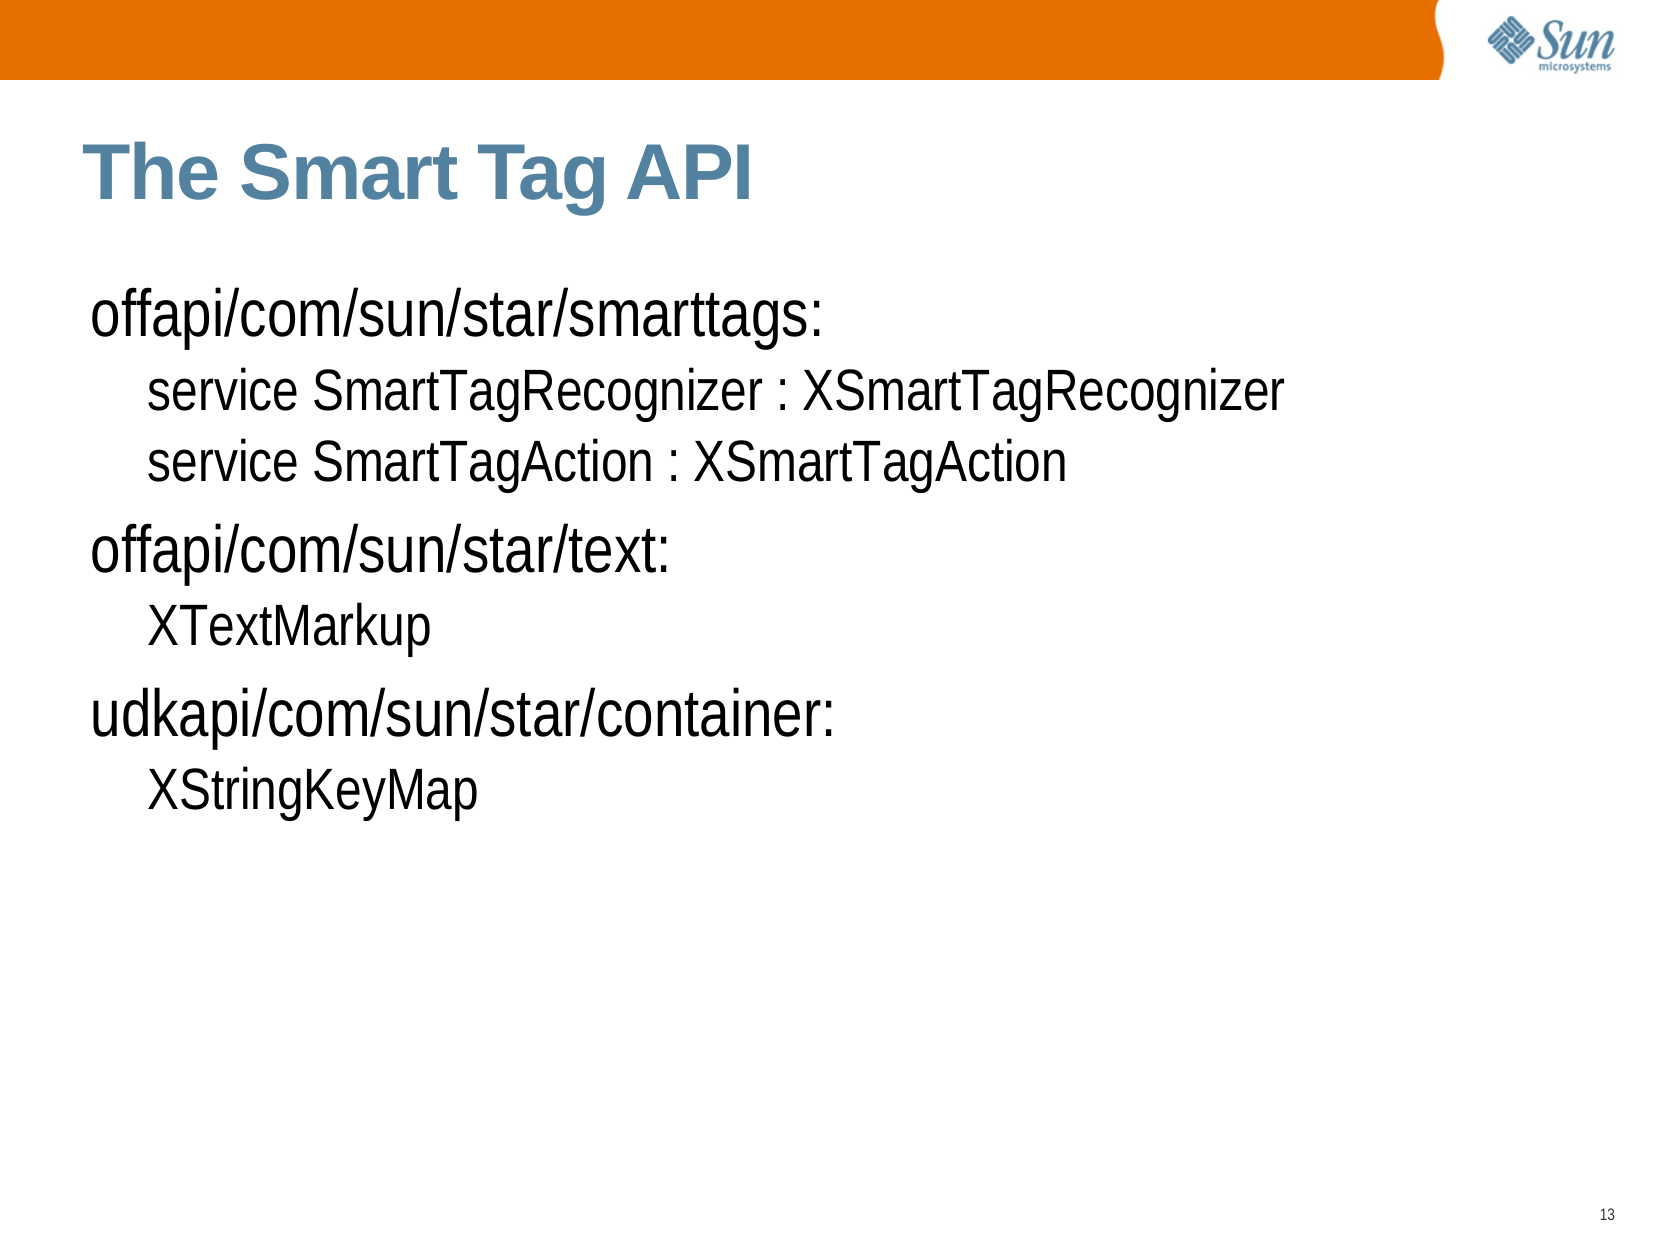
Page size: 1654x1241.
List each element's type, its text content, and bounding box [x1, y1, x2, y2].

picture [0, 0, 1654, 80]
title The Smart Tag API [82, 135, 1585, 250]
list offapi/com/sun/star/smarttags: service SmartTagRecognizer : XSmartTagRecognizer service SmartTagAction : XSmartTagAction offapi/com/sun/star/text: XTextMarkup udkapi/com/sun/star/container: XStringKeyMap [71, 284, 1545, 1171]
